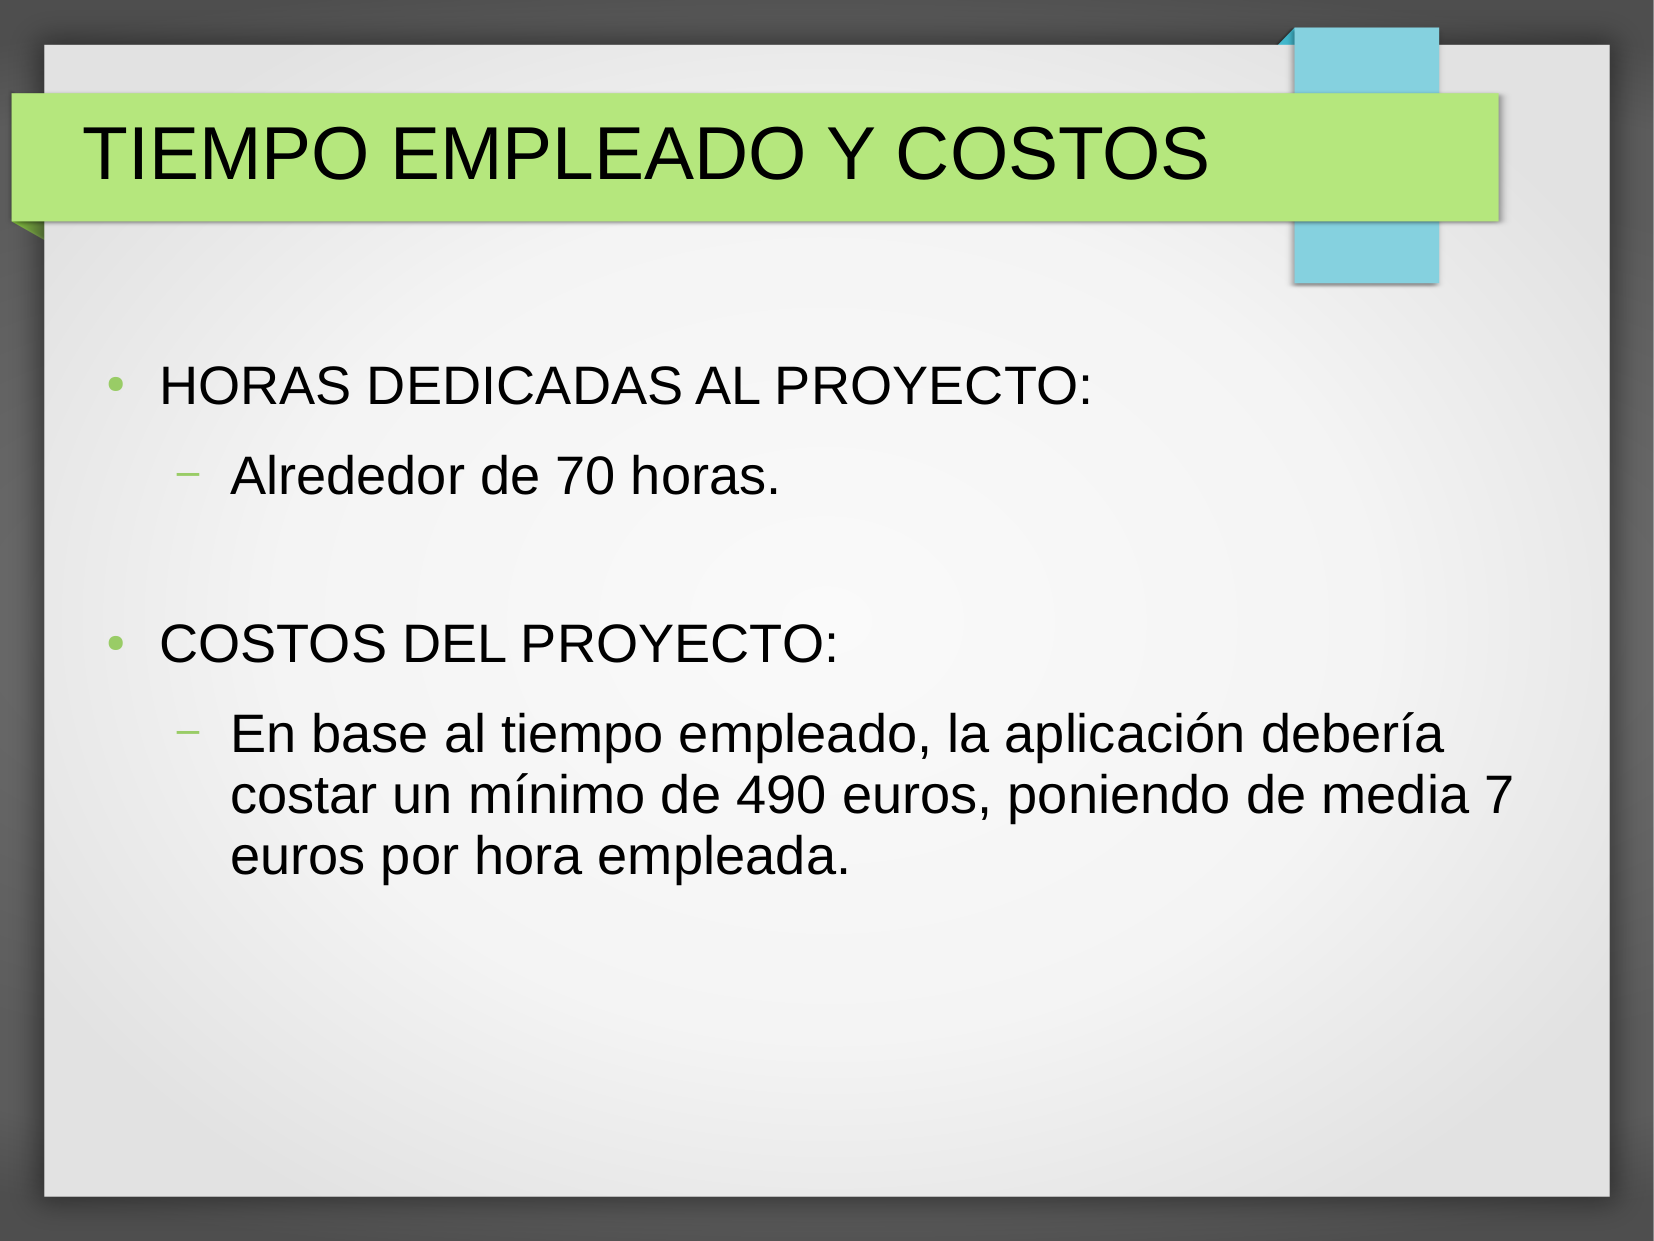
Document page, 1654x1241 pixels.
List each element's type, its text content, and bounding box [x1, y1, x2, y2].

list HORAS DEDICADAS AL PROYECTO: Alrededor de 70 horas. COSTOS DEL PROYECTO: En base al tiempo empleado, la aplicación debería costar un mínimo de 490 euros, poniendo de media 7 euros por hora empleada. [88, 355, 1577, 1075]
picture [0, 0, 1654, 1241]
title TIEMPO EMPLEADO Y COSTOS [82, 94, 1264, 213]
